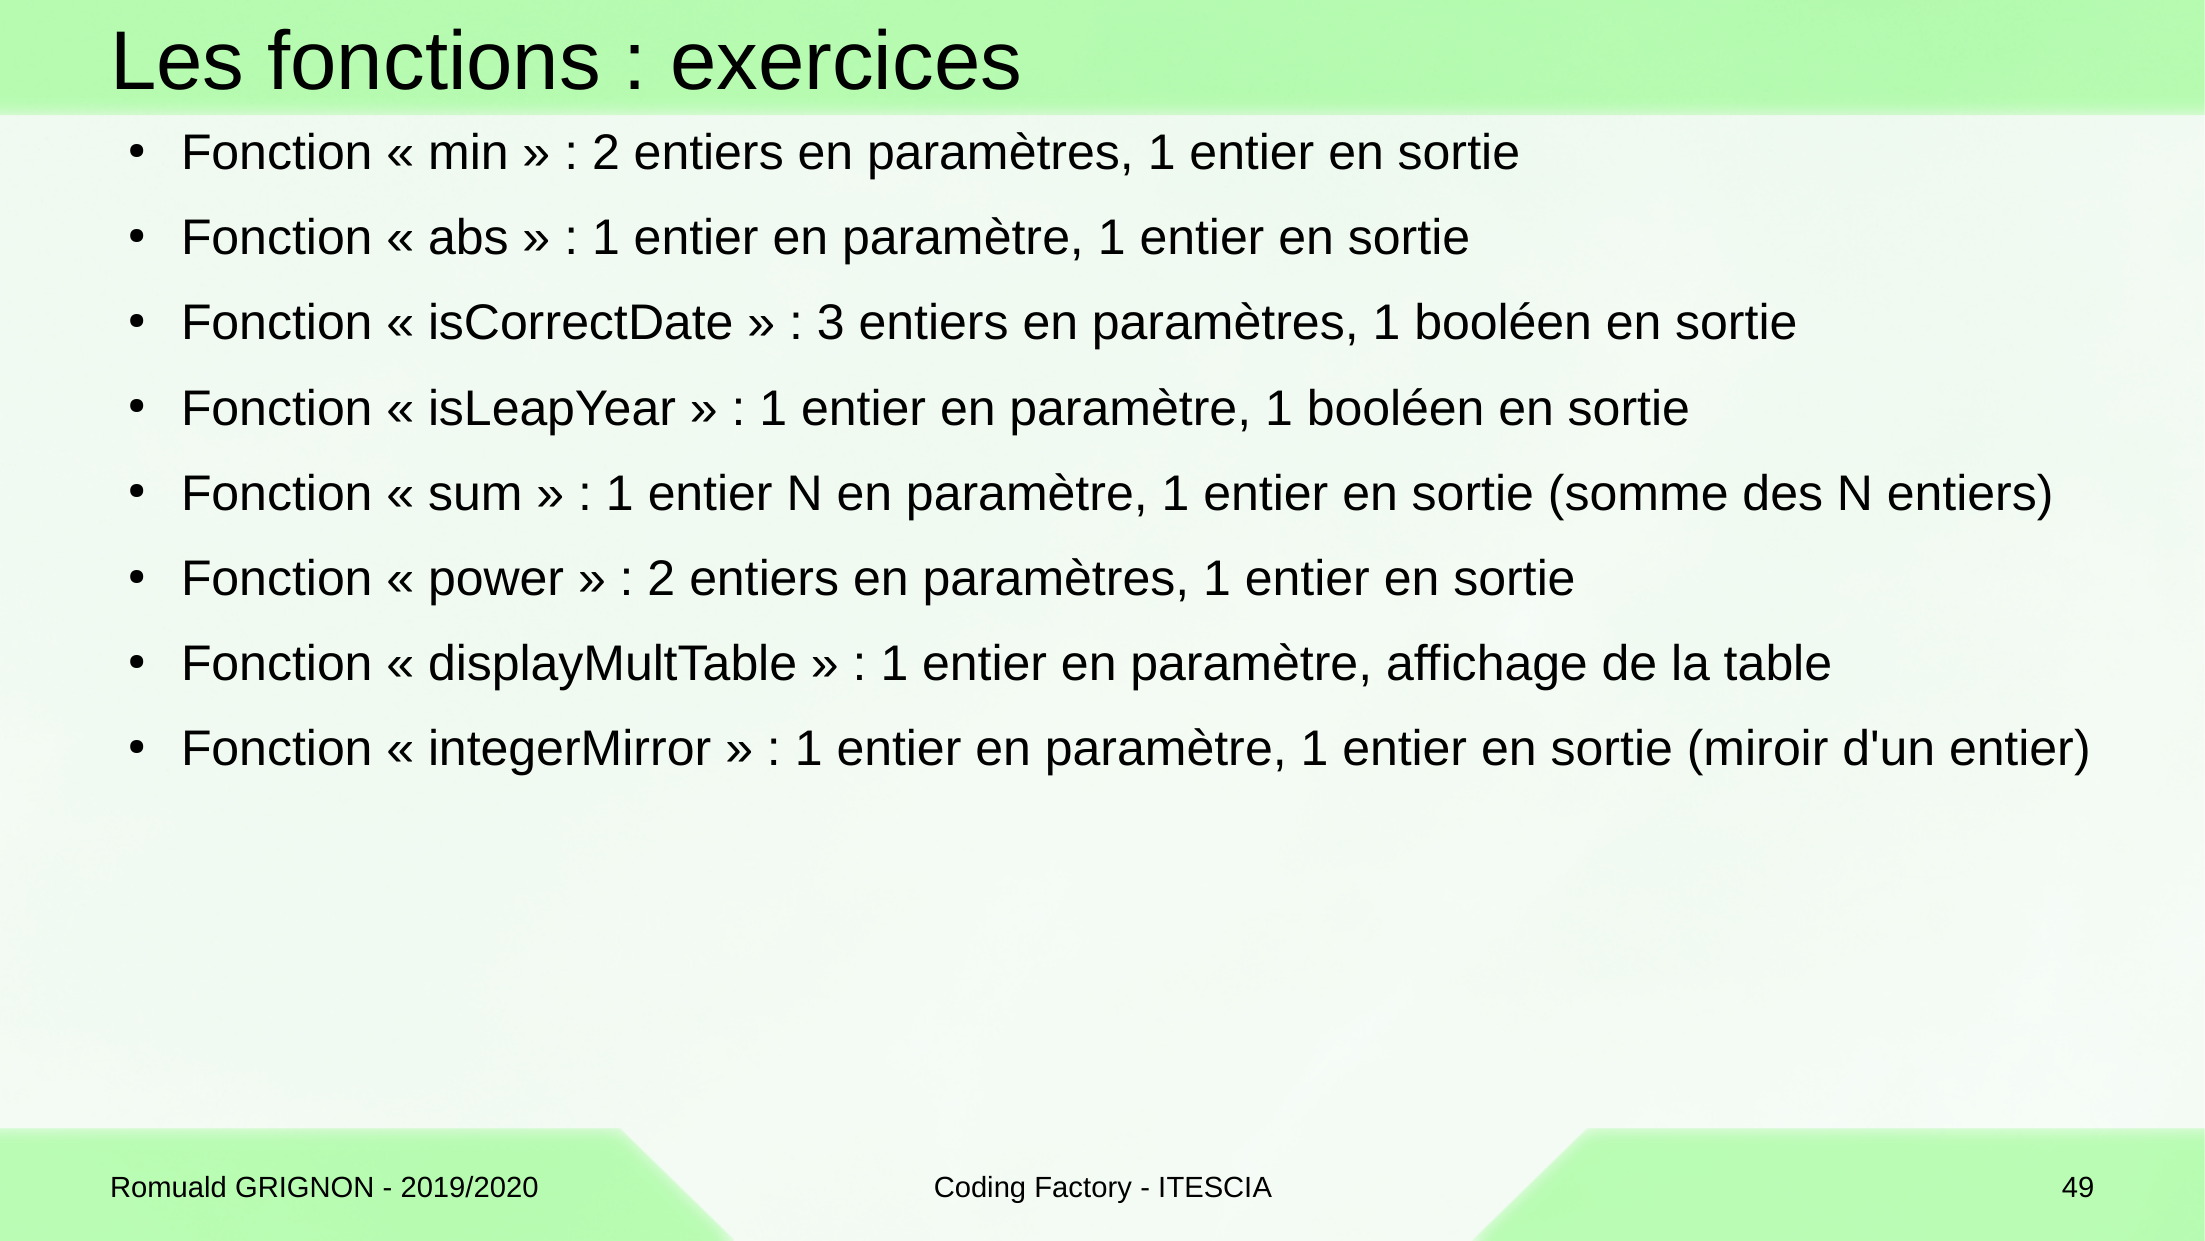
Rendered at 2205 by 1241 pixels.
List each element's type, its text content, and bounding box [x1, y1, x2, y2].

picture [0, 0, 2205, 1241]
title Les fonctions : exercices [110, 49, 2095, 194]
list Fonction « min » : 2 entiers en paramètres, 1 entier en sortie Fonction « abs » : 1 entier en paramètre, 1 entier en sortie Fonction « isCorrectDate » : 3 entiers en paramètres, 1 booléen en sortie Fonction « isLeapYear » : 1 entier en paramètre, 1 booléen en sortie Fonction « sum » : 1 entier N en paramètre, 1 entier en sortie (somme des N entiers) Fonction « power » : 2 entiers en paramètres, 1 entier en sortie Fonction « displayMultTable » : 1 entier en paramètre, affichage de la table Fonction « integerMirror » : 1 entier en paramètre, 1 entier en sortie (miroir d'un entier) [110, 194, 2095, 961]
